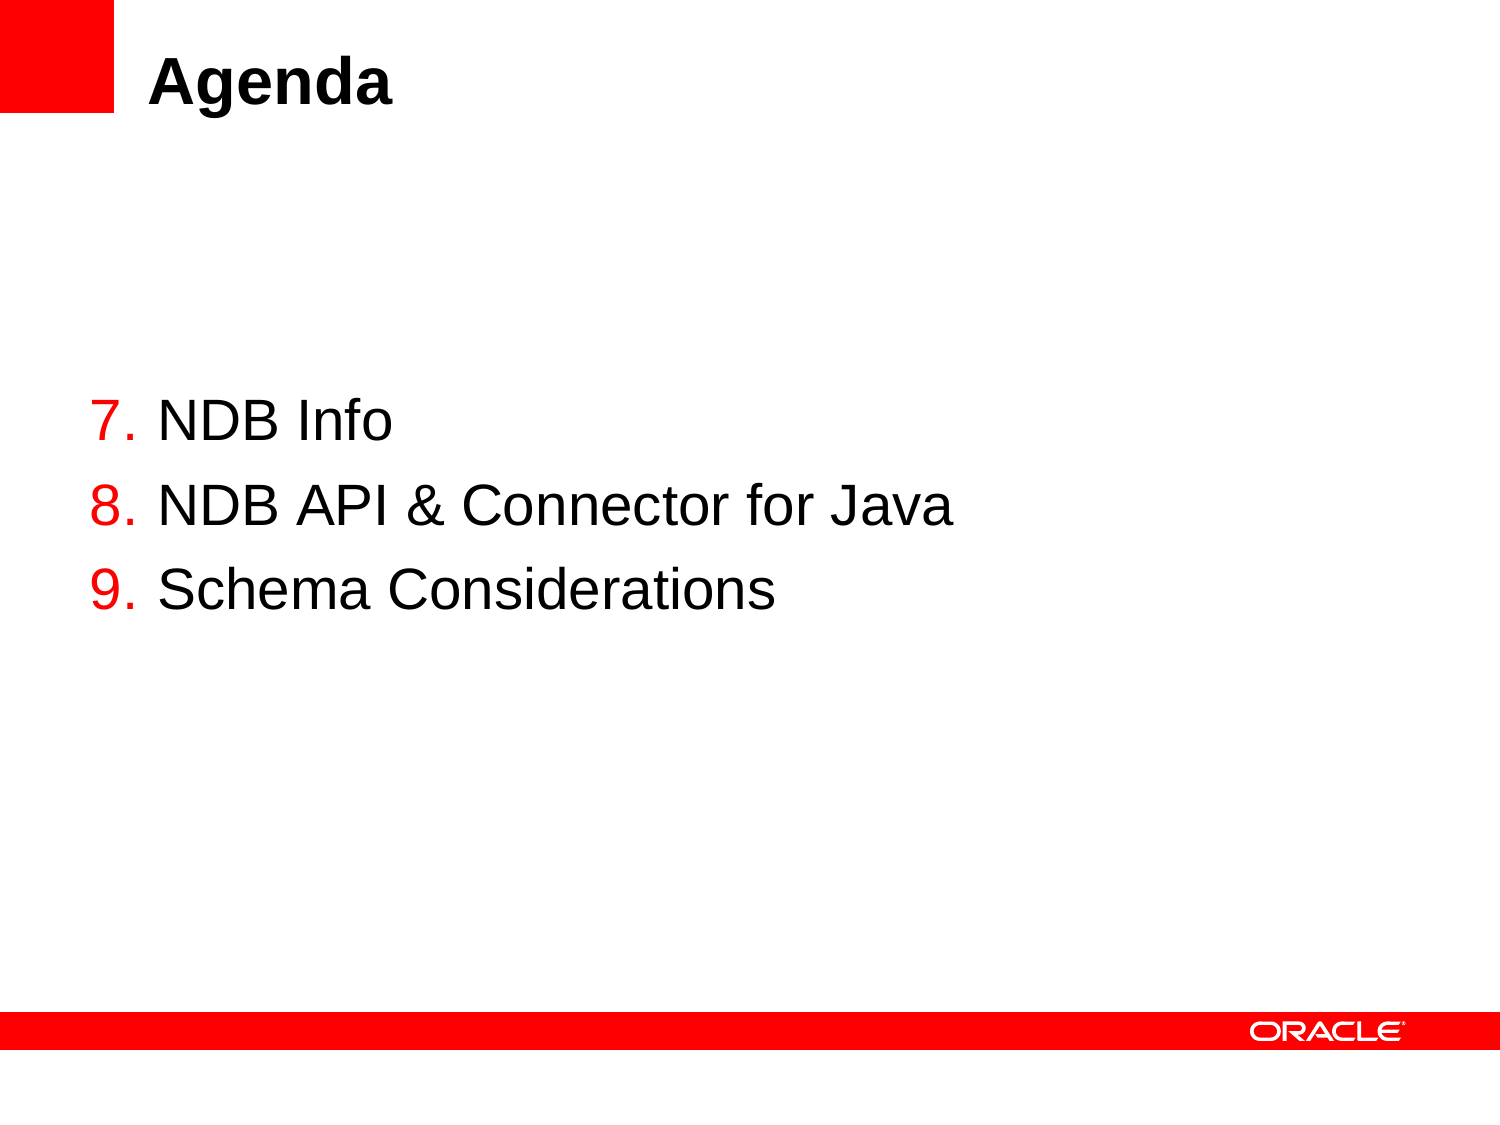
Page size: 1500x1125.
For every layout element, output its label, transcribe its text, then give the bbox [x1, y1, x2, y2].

picture [0, 0, 114, 113]
title Agenda [147, 8, 1392, 119]
text_box NDB Info NDB API & Connector for Java Schema Considerations [75, 375, 1375, 629]
picture [0, 1012, 1500, 1050]
